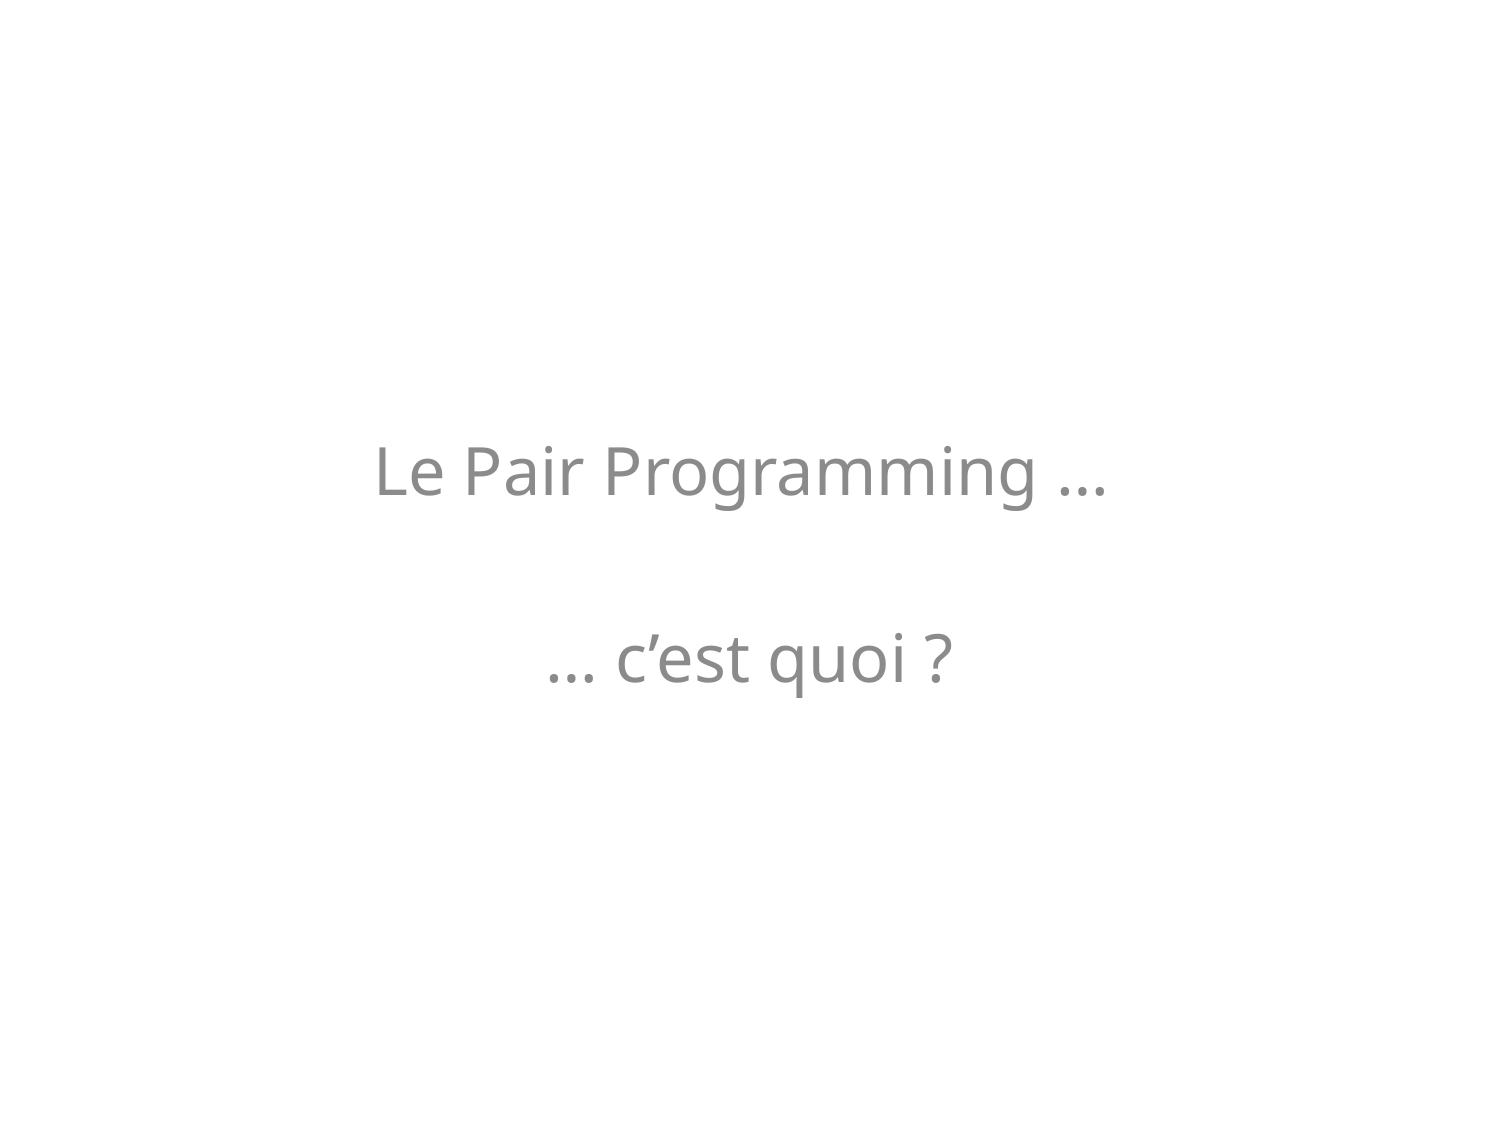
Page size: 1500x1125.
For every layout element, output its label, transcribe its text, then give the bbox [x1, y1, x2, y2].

text_box Le Pair Programming … … c’est quoi ? [75, 78, 1425, 1047]
